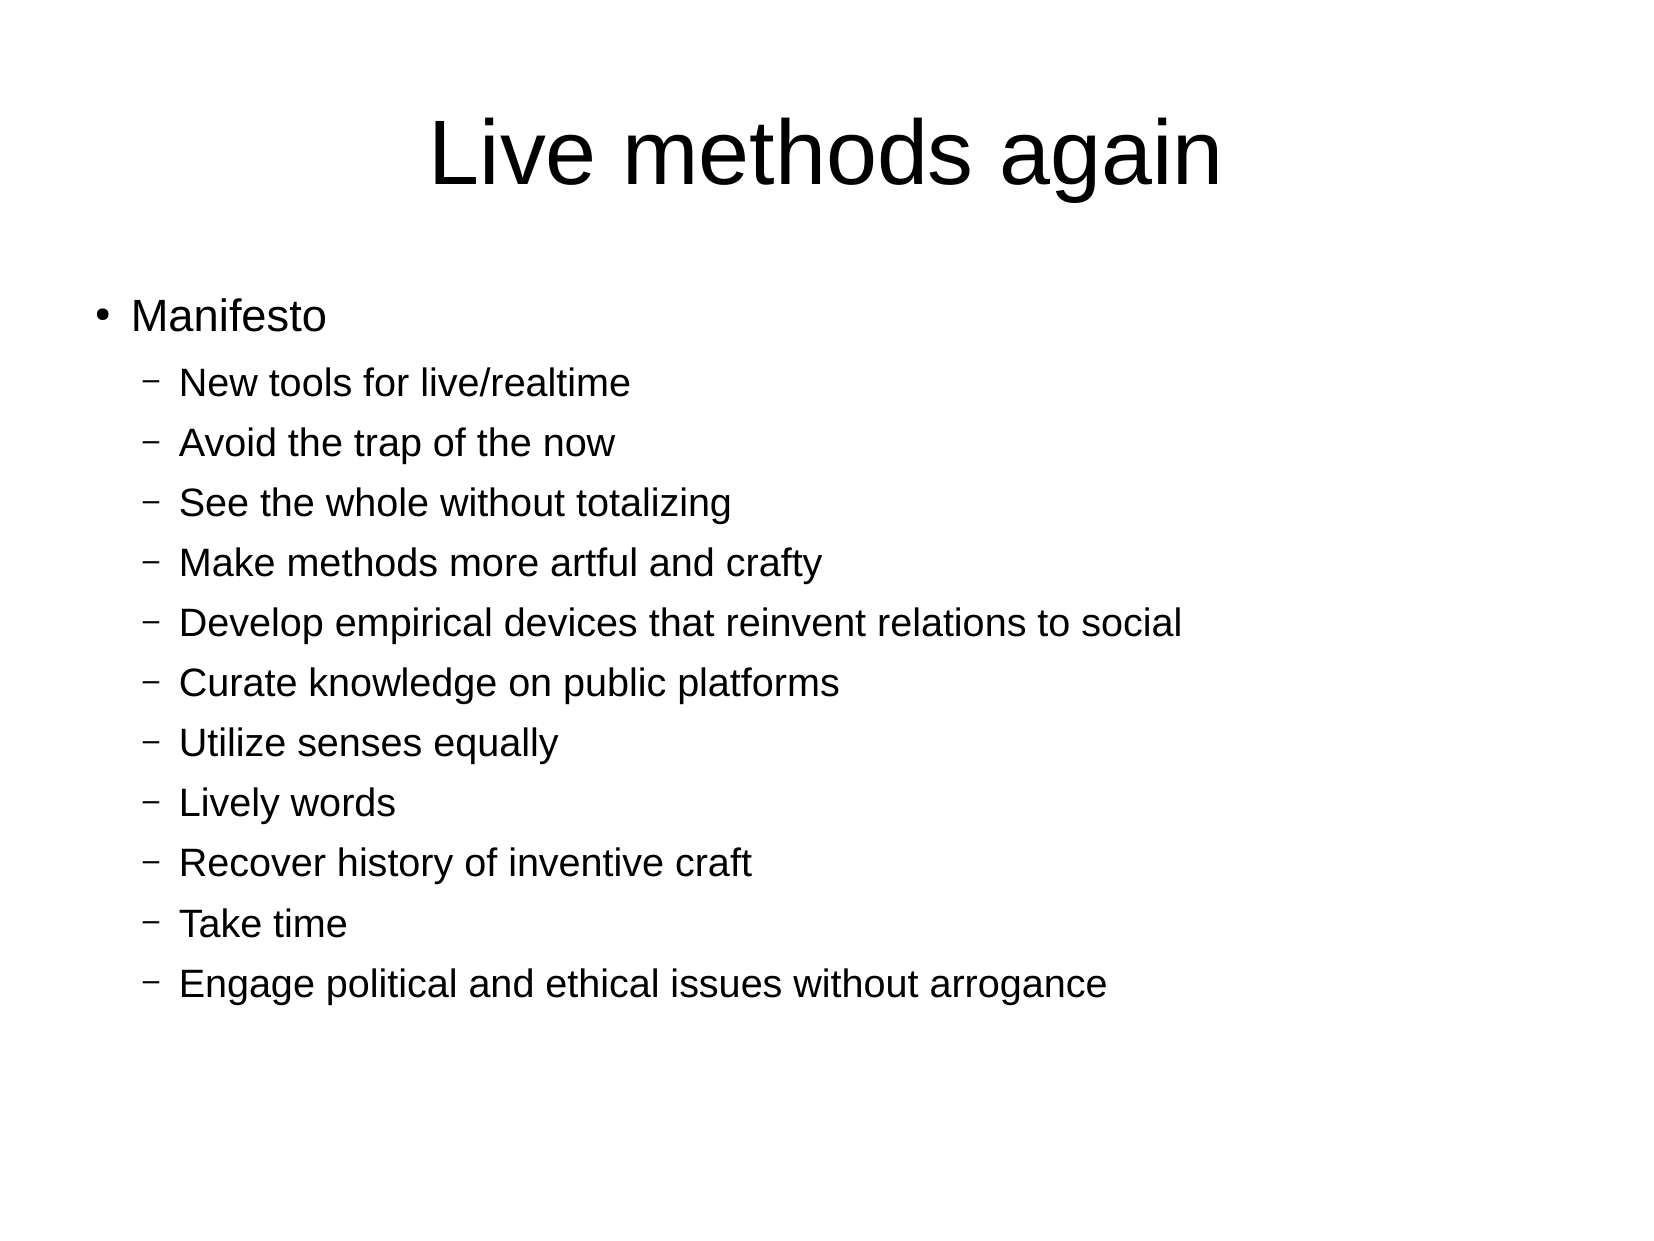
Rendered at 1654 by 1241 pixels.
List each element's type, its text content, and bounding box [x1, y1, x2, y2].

title Live methods again [82, 49, 1571, 257]
list Manifesto New tools for live/realtime Avoid the trap of the now See the whole without totalizing Make methods more artful and crafty Develop empirical devices that reinvent relations to social Curate knowledge on public platforms Utilize senses equally Lively words Recover history of inventive craft Take time Engage political and ethical issues without arrogance [82, 290, 1571, 1010]
